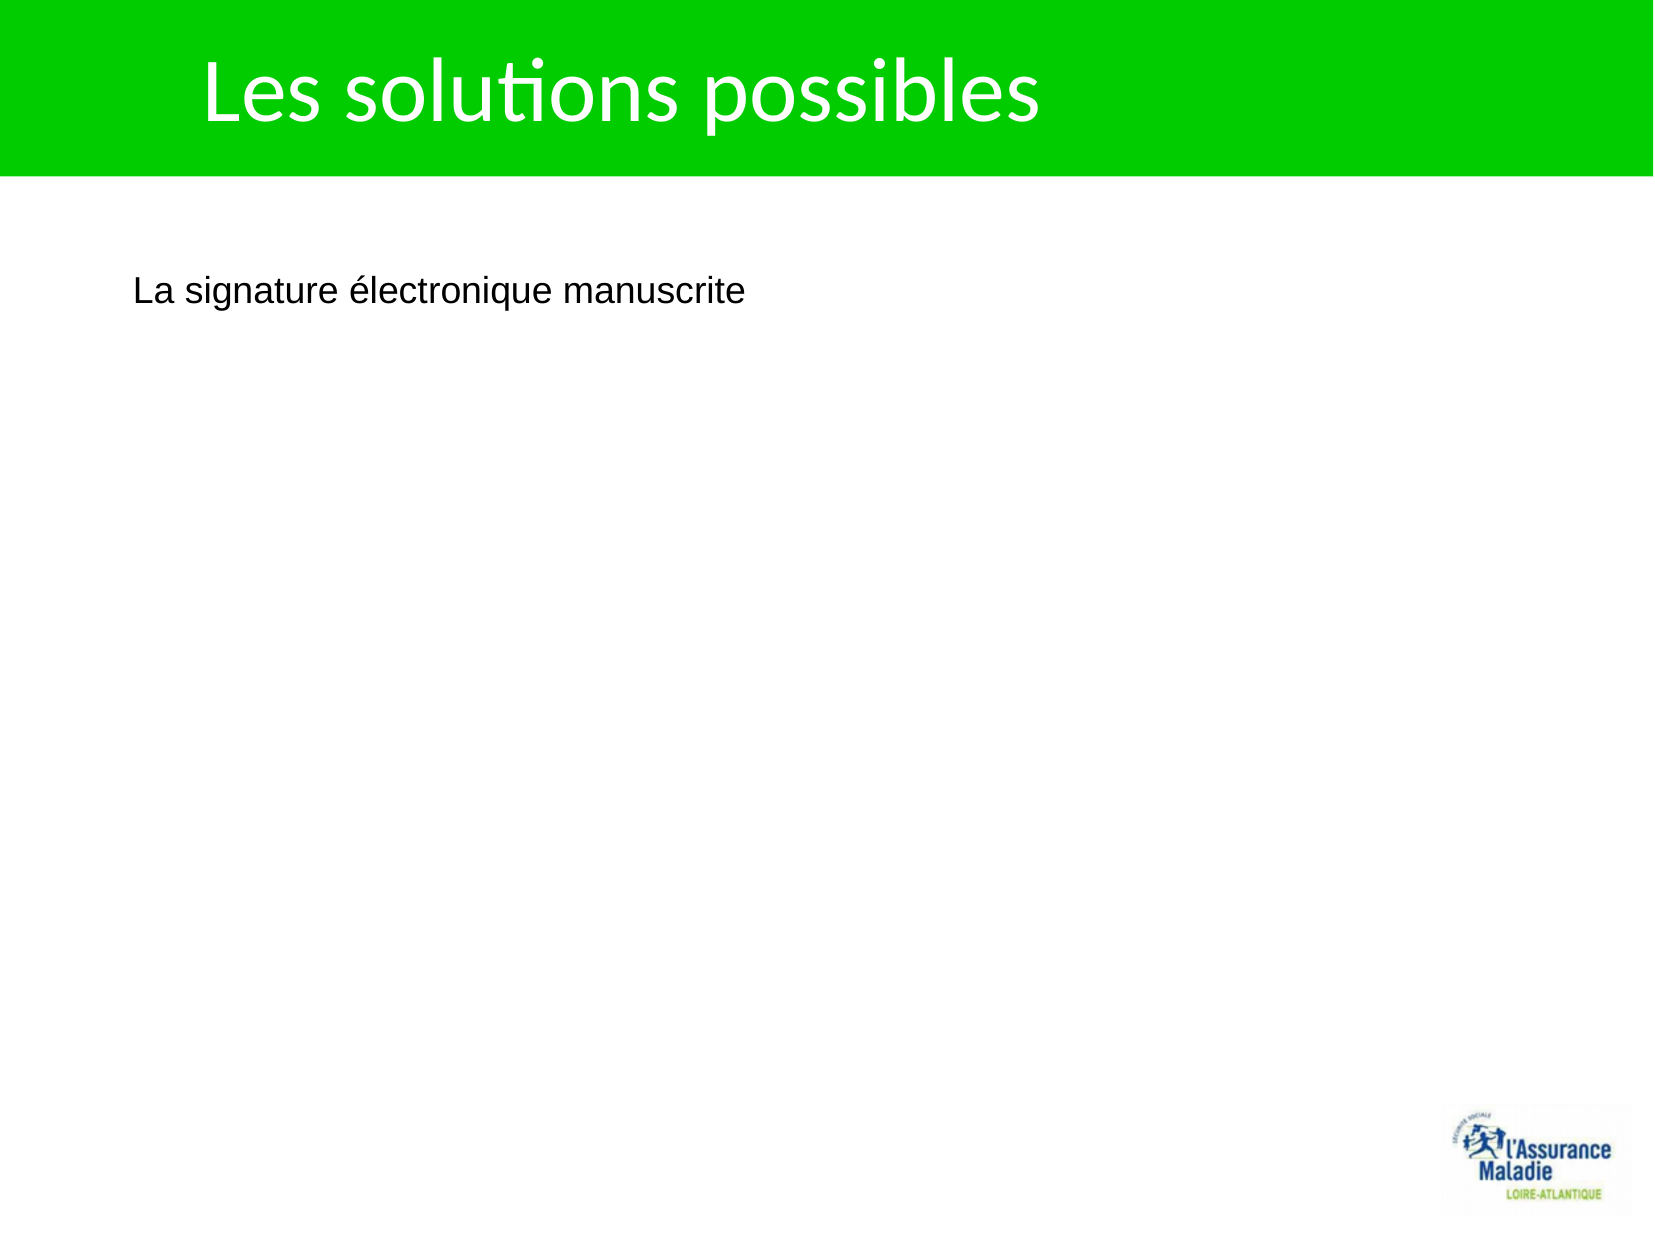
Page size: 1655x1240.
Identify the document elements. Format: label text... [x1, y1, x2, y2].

picture [1441, 1104, 1632, 1217]
title Les solutions possibles [200, 27, 1583, 140]
text_box La signature électronique manuscrite [118, 262, 1548, 910]
text_box [0, 0, 1654, 177]
